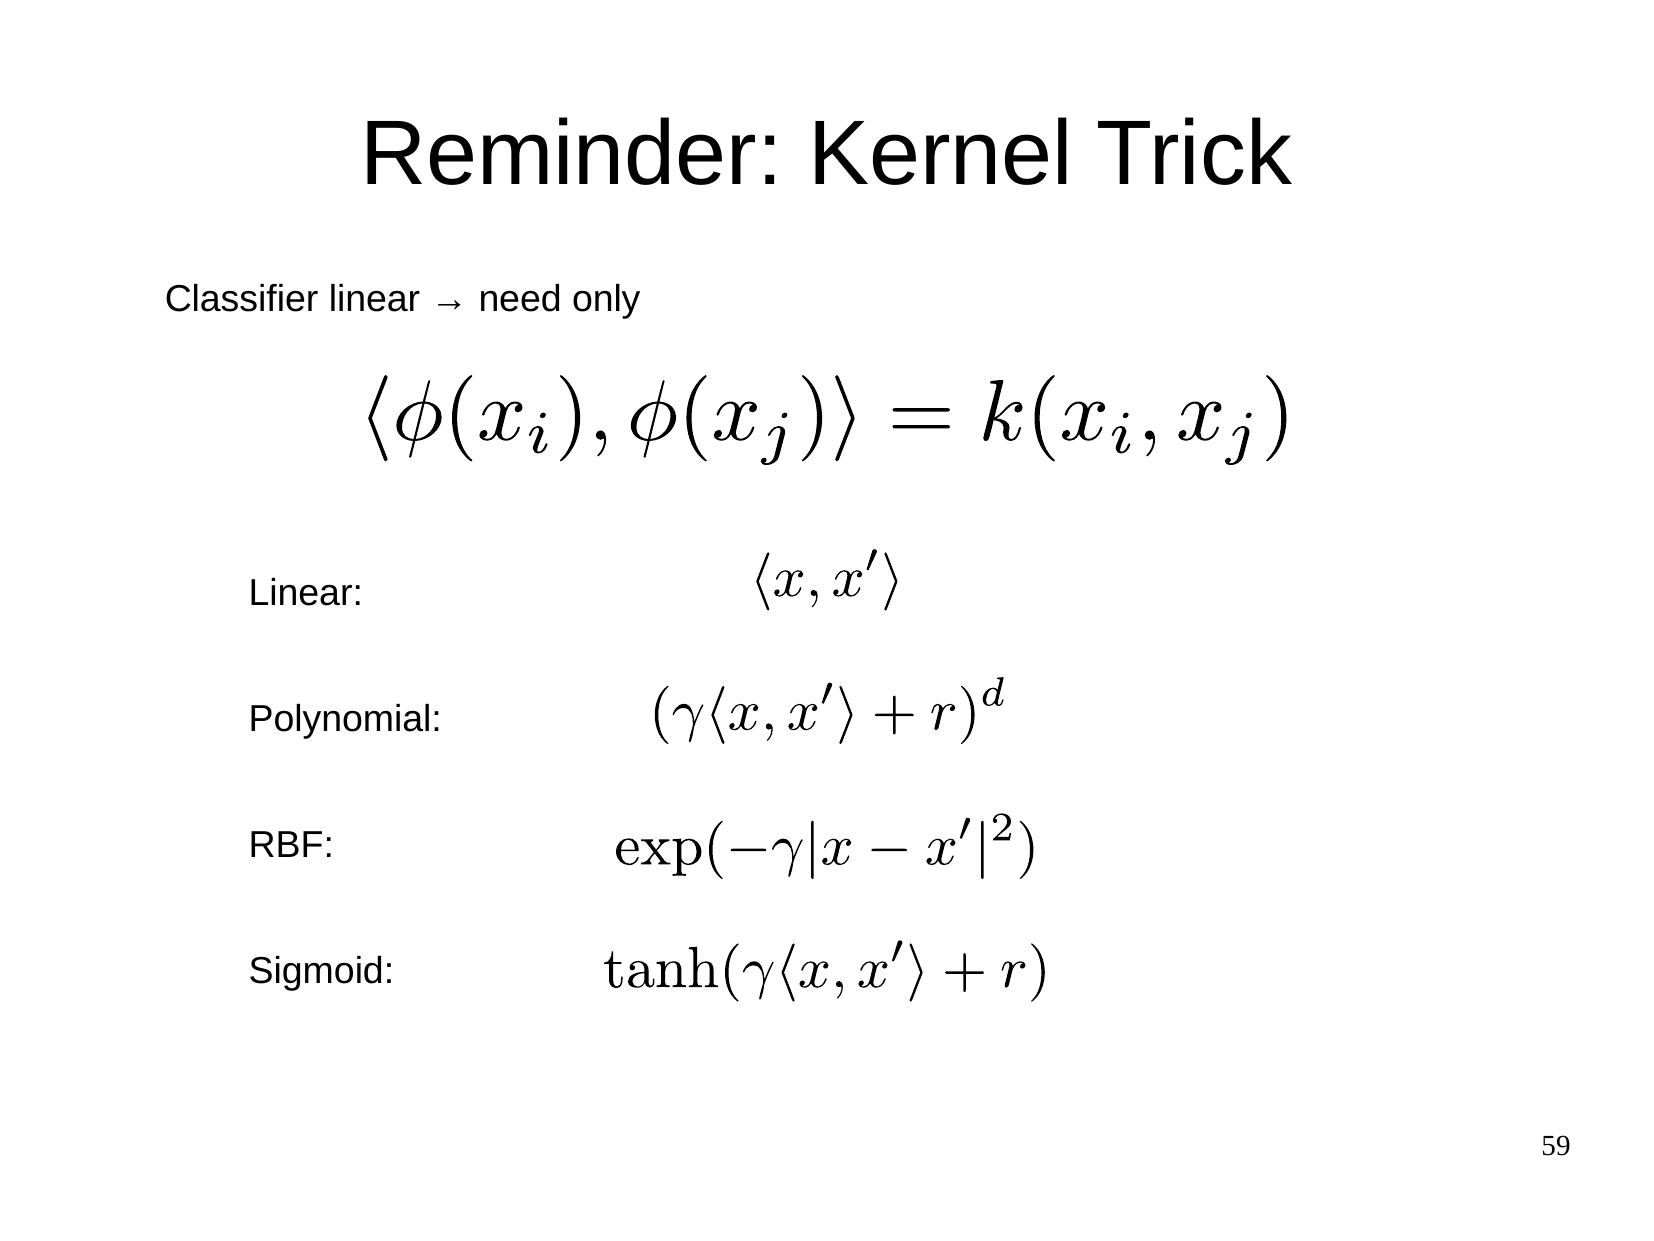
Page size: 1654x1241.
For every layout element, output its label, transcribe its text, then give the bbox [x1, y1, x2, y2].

text_box [649, 677, 1005, 745]
text_box [358, 375, 1295, 466]
text_box [614, 813, 1040, 880]
text_box Classifier linear → need only Linear: Polynomial: RBF: Sigmoid: [150, 270, 1471, 999]
text_box [749, 549, 904, 611]
title Reminder: Kernel Trick [82, 49, 1571, 257]
text_box [602, 940, 1051, 1002]
